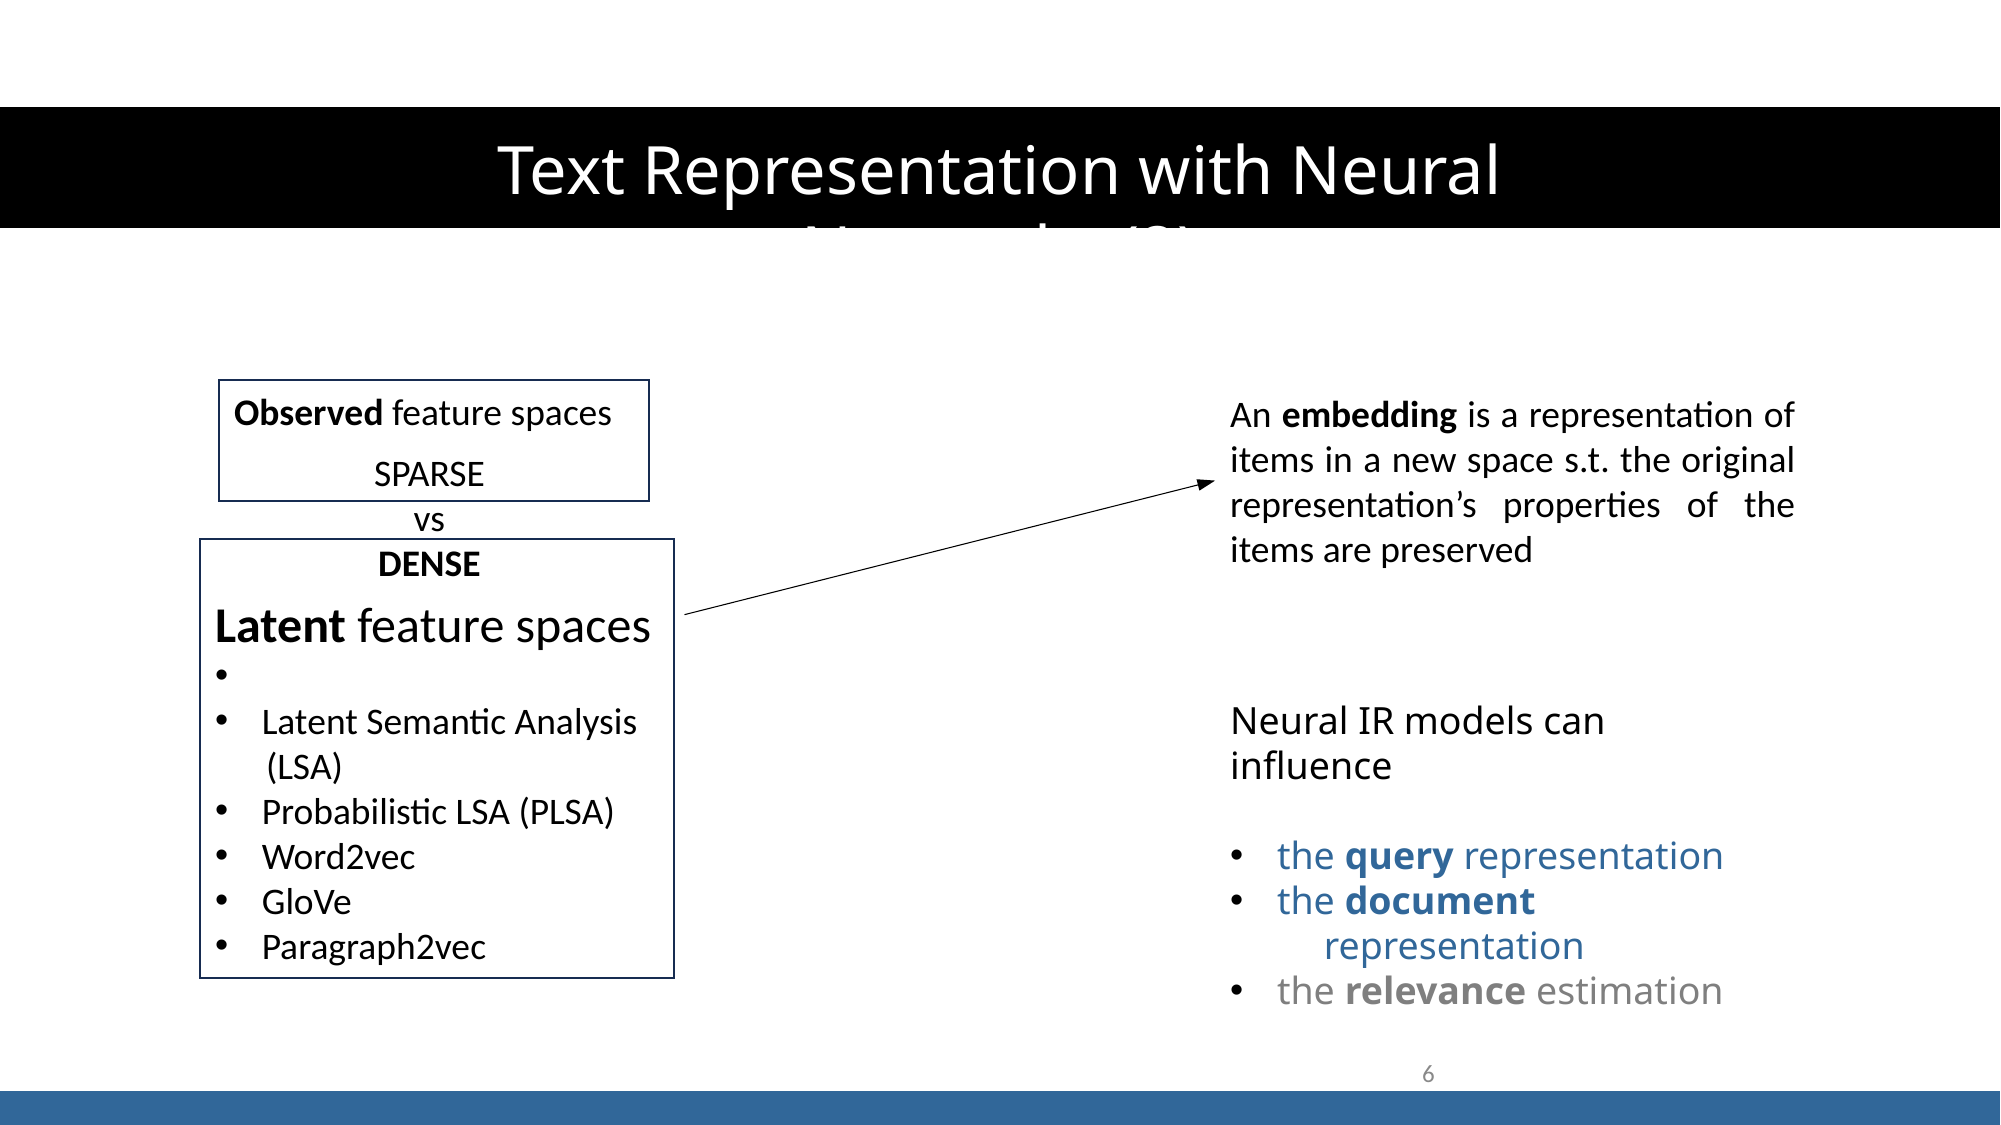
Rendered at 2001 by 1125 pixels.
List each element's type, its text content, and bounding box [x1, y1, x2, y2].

text_box [0, 1091, 2000, 1125]
text_box Latent feature spaces Latent Semantic Analysis (LSA) Probabilistic LSA (PLSA) Word2vec GloVe Paragraph2vec [201, 584, 673, 977]
text_box SPARSE vs DENSE [281, 502, 578, 538]
text_box An embedding is a representation of items in a new space s.t. the original representation’s properties of the items are preserved [1215, 382, 1845, 580]
text_box 5 [1406, 1042, 1857, 1091]
text_box Neural IR models can influence the query representation the document representation the relevance estimation [1215, 689, 1766, 933]
text_box SPARSE vs DENSE [281, 440, 578, 500]
text_box Latent feature spaces Latent Semantic Analysis (LSA) Probabilistic LSA (PLSA) Word2vec GloVe Paragraph2vec [675, 584, 745, 979]
text_box [0, 107, 2000, 228]
text_box Observed feature spaces [220, 381, 640, 441]
text_box Text Representation with Neural Networks (2) [374, 119, 1626, 216]
text_box SPARSE vs DENSE [281, 540, 578, 593]
